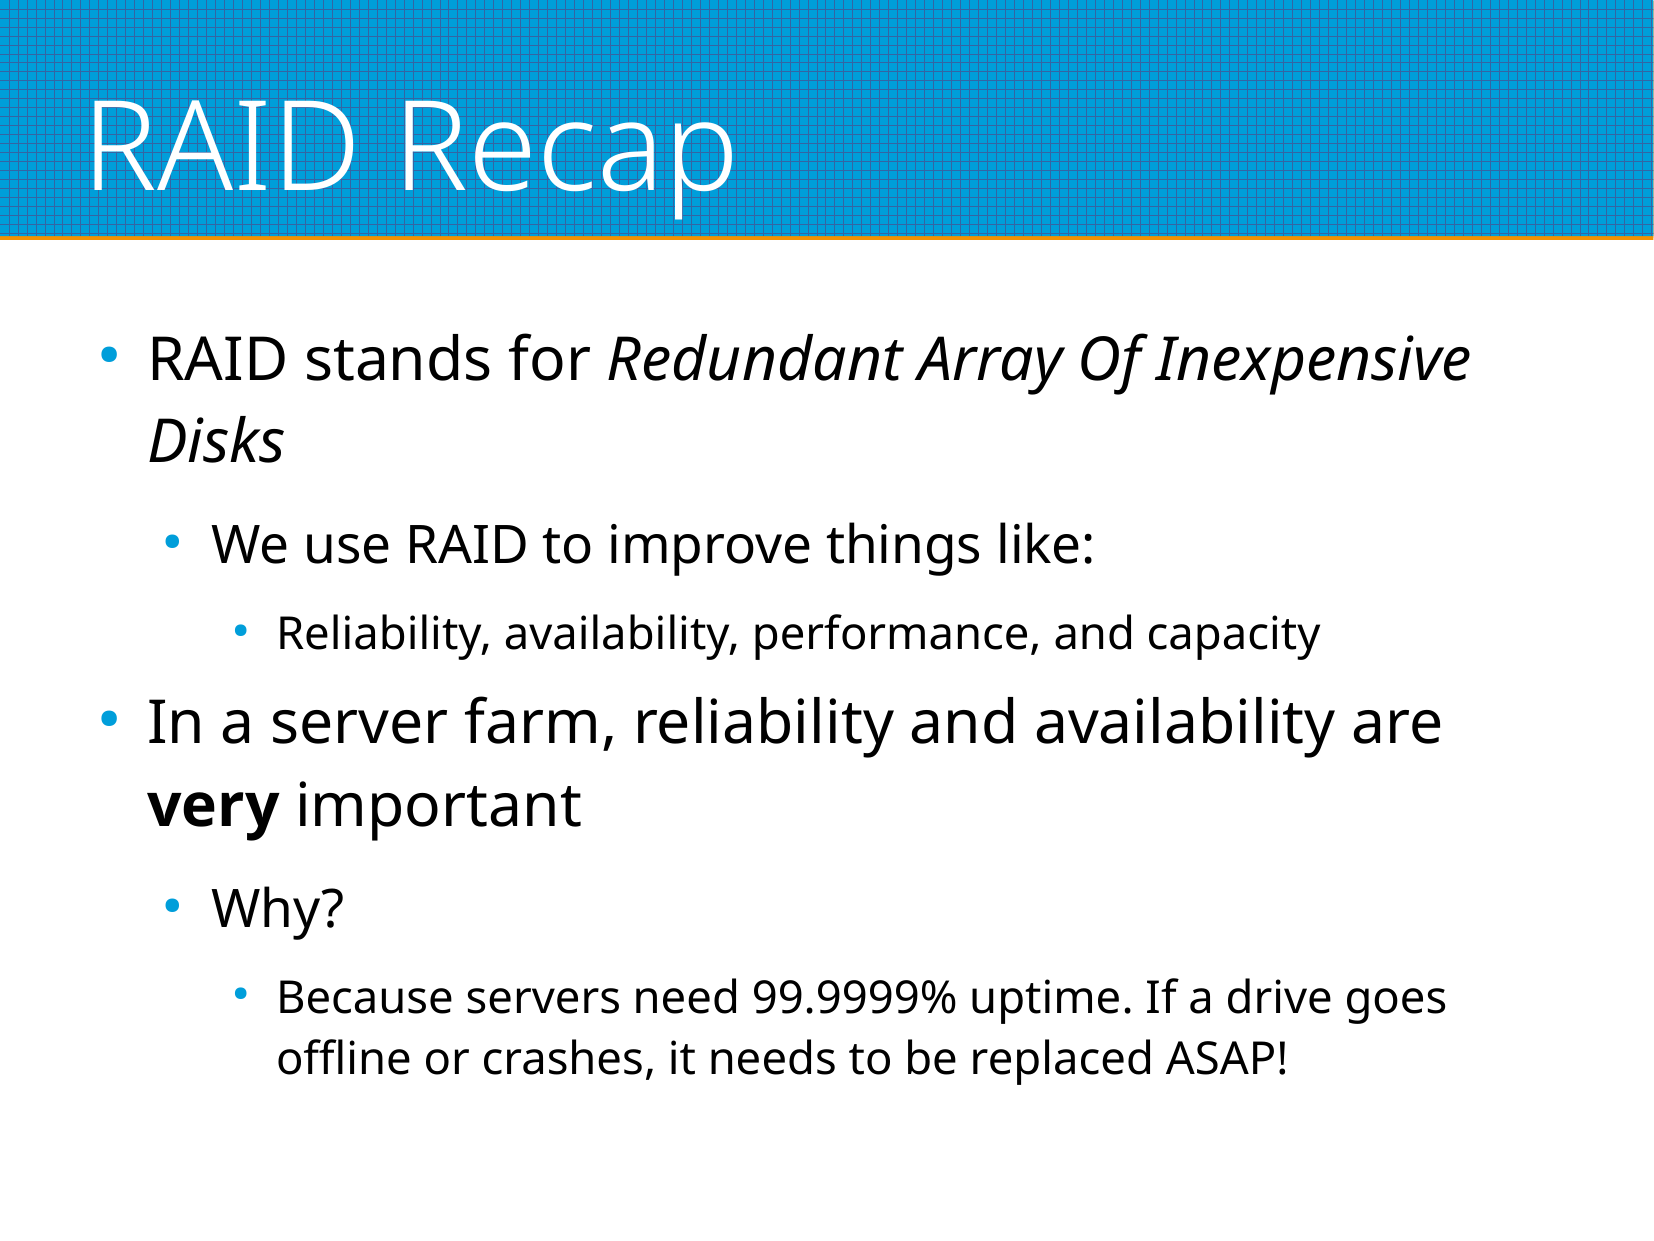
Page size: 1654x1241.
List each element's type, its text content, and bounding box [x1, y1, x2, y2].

list RAID stands for Redundant Array Of Inexpensive Disks We use RAID to improve things like: Reliability, availability, performance, and capacity In a server farm, reliability and availability are very important Why? Because servers need 99.9999% uptime. If a drive goes offline or crashes, it needs to be replaced ASAP! [82, 314, 1563, 1093]
title RAID Recap [82, 19, 1571, 227]
